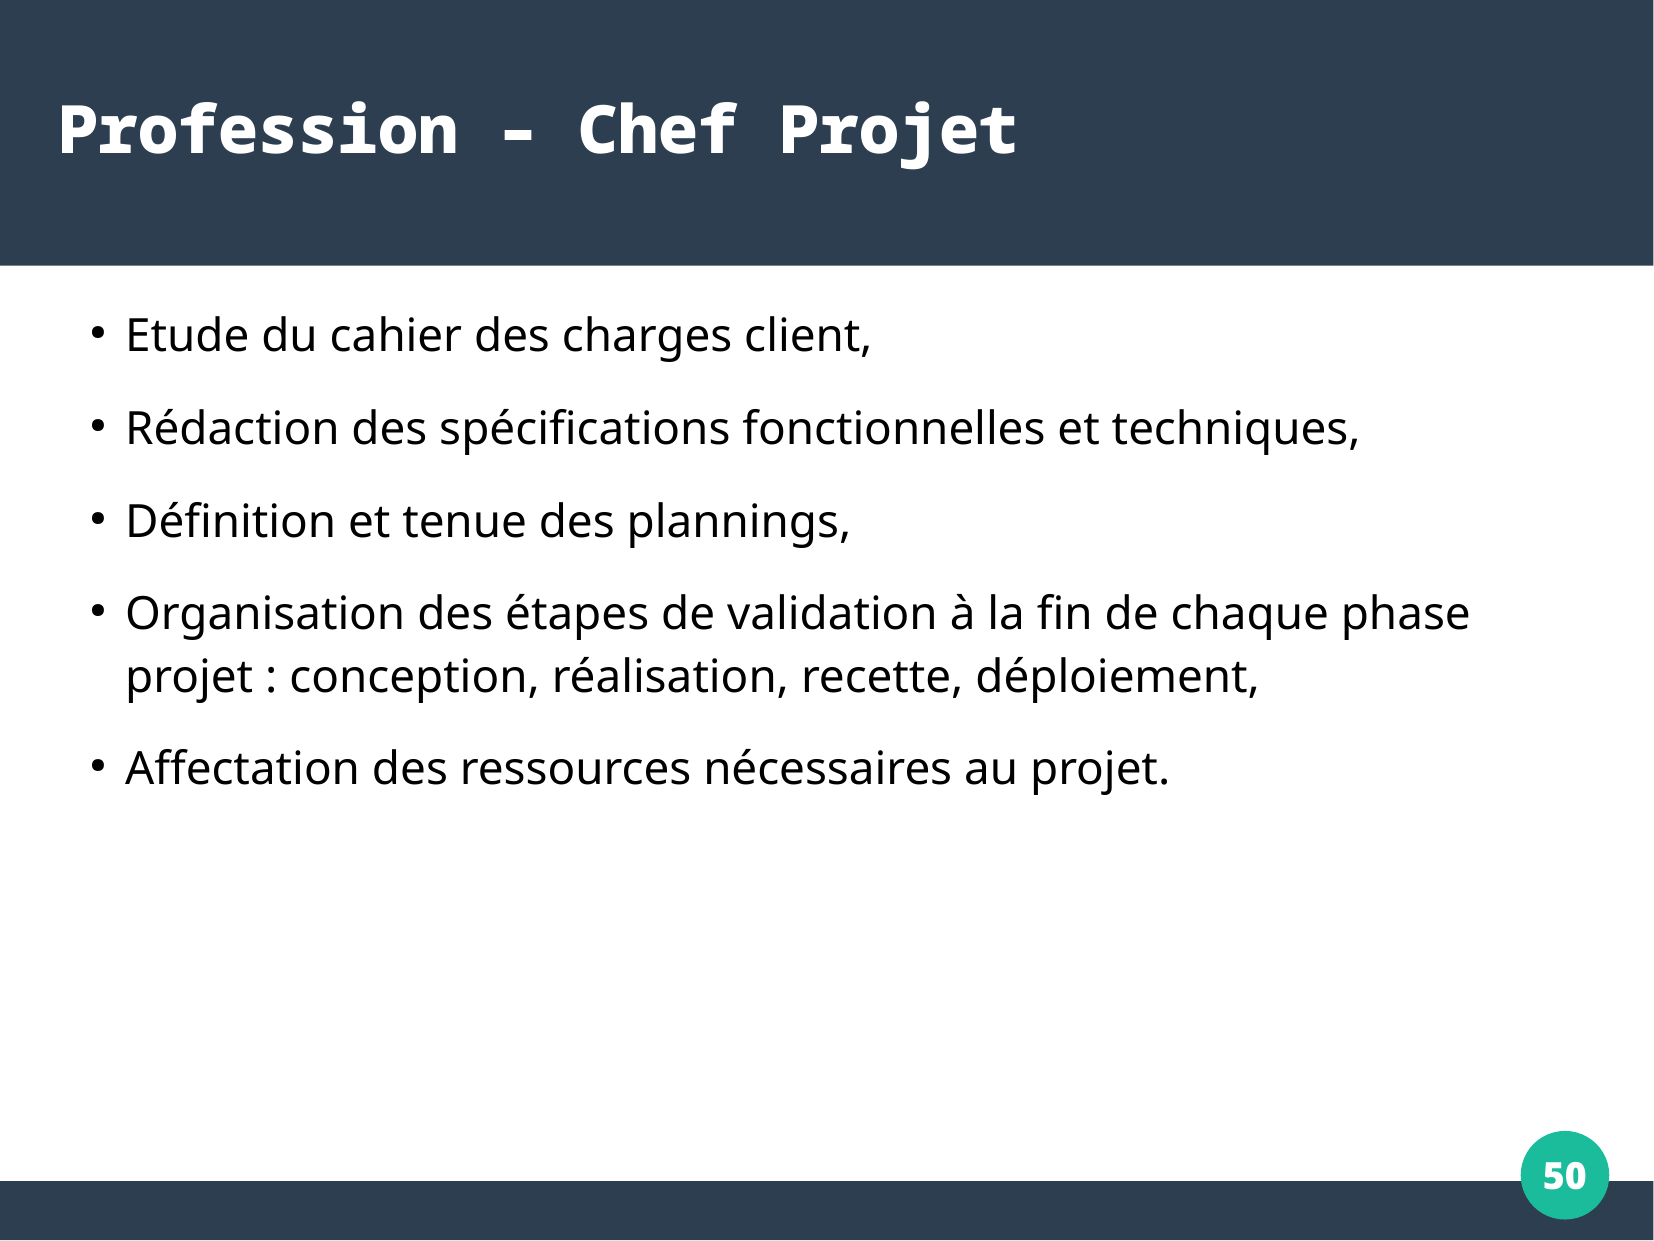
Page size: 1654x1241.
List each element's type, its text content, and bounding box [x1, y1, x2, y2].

text_box Etude du cahier des charges client, Rédaction des spécifications fonctionnelles et techniques, Définition et tenue des plannings, Organisation des étapes de validation à la fin de chaque phase projet : conception, réalisation, recette, déploiement, Affectation des ressources nécessaires au projet. [75, 295, 1576, 1156]
title Profession – Chef Projet [59, 49, 1595, 207]
